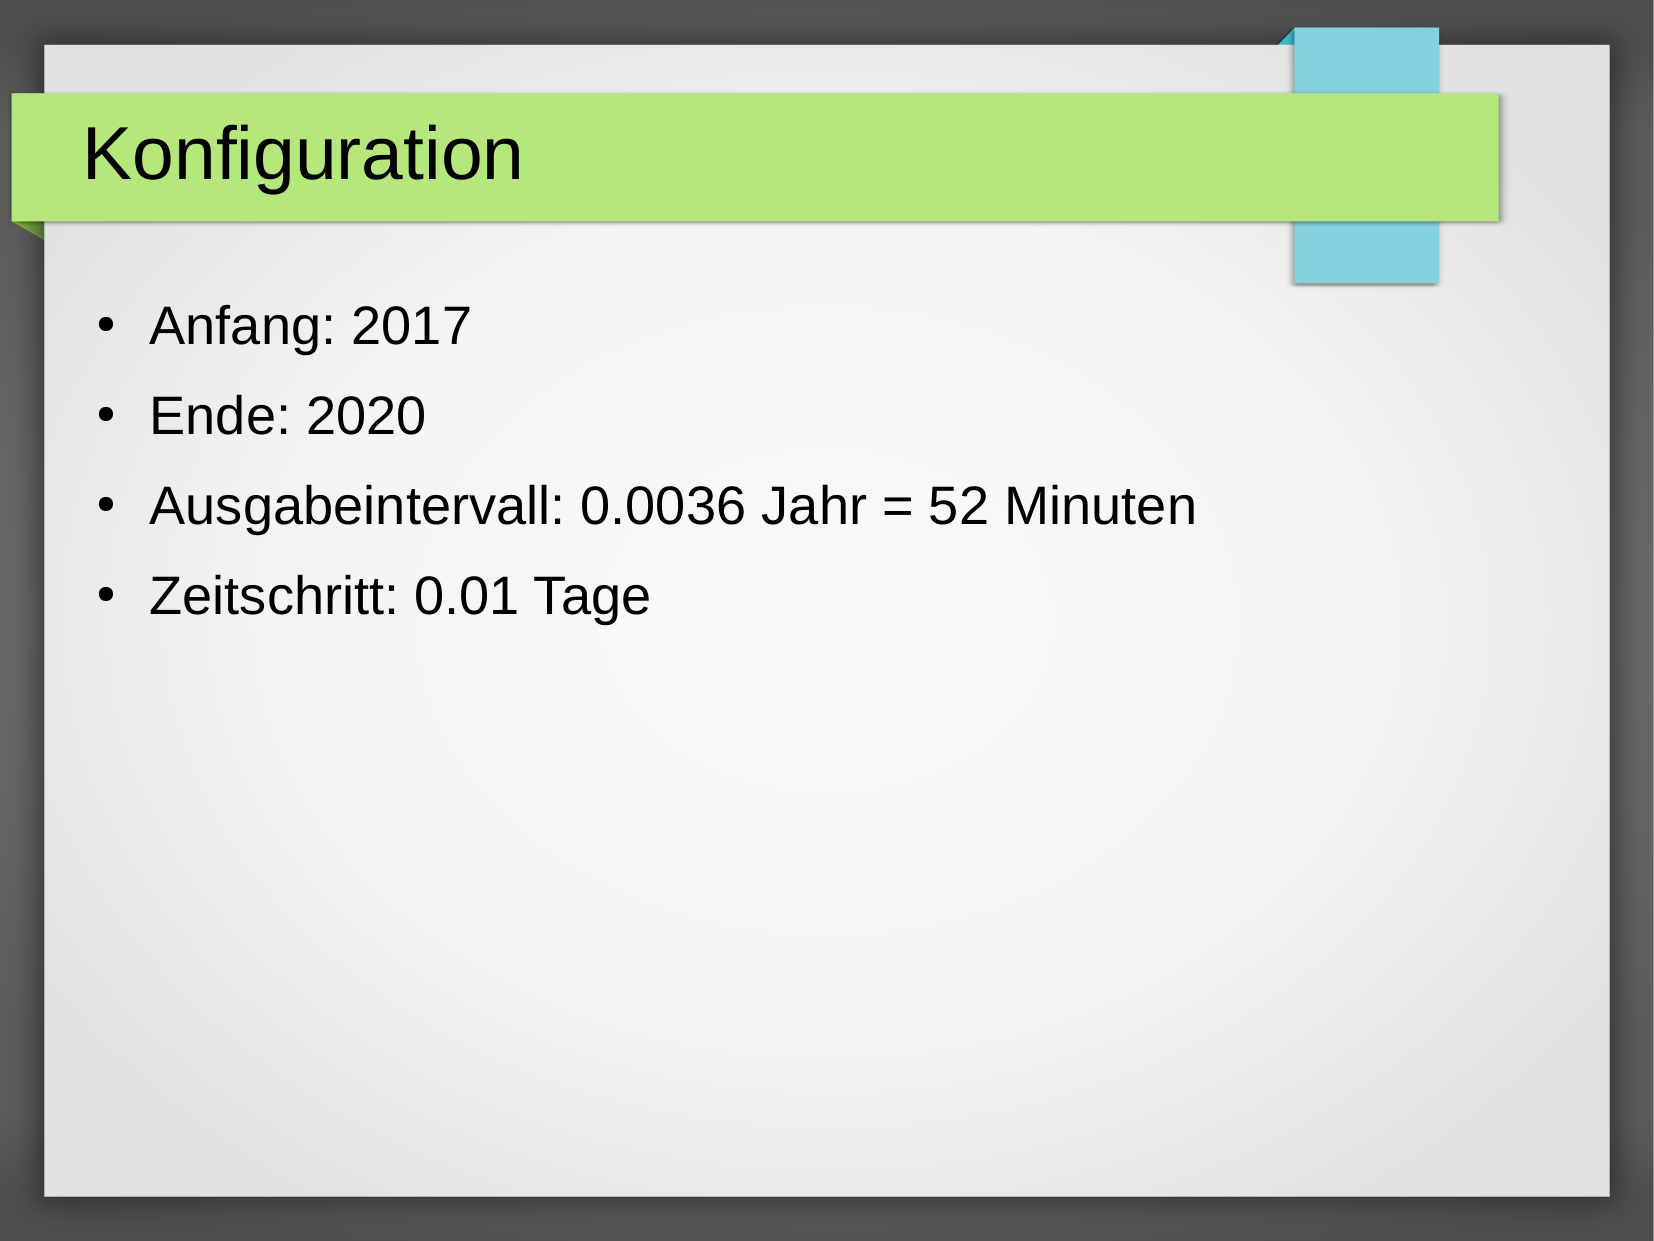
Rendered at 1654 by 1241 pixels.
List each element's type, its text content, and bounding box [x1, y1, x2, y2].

list Anfang: 2017 Ende: 2020 Ausgabeintervall: 0.0036 Jahr = 52 Minuten Zeitschritt: 0.01 Tage [78, 295, 1567, 1015]
picture [0, 0, 1654, 1241]
title Konfiguration [82, 94, 1264, 213]
